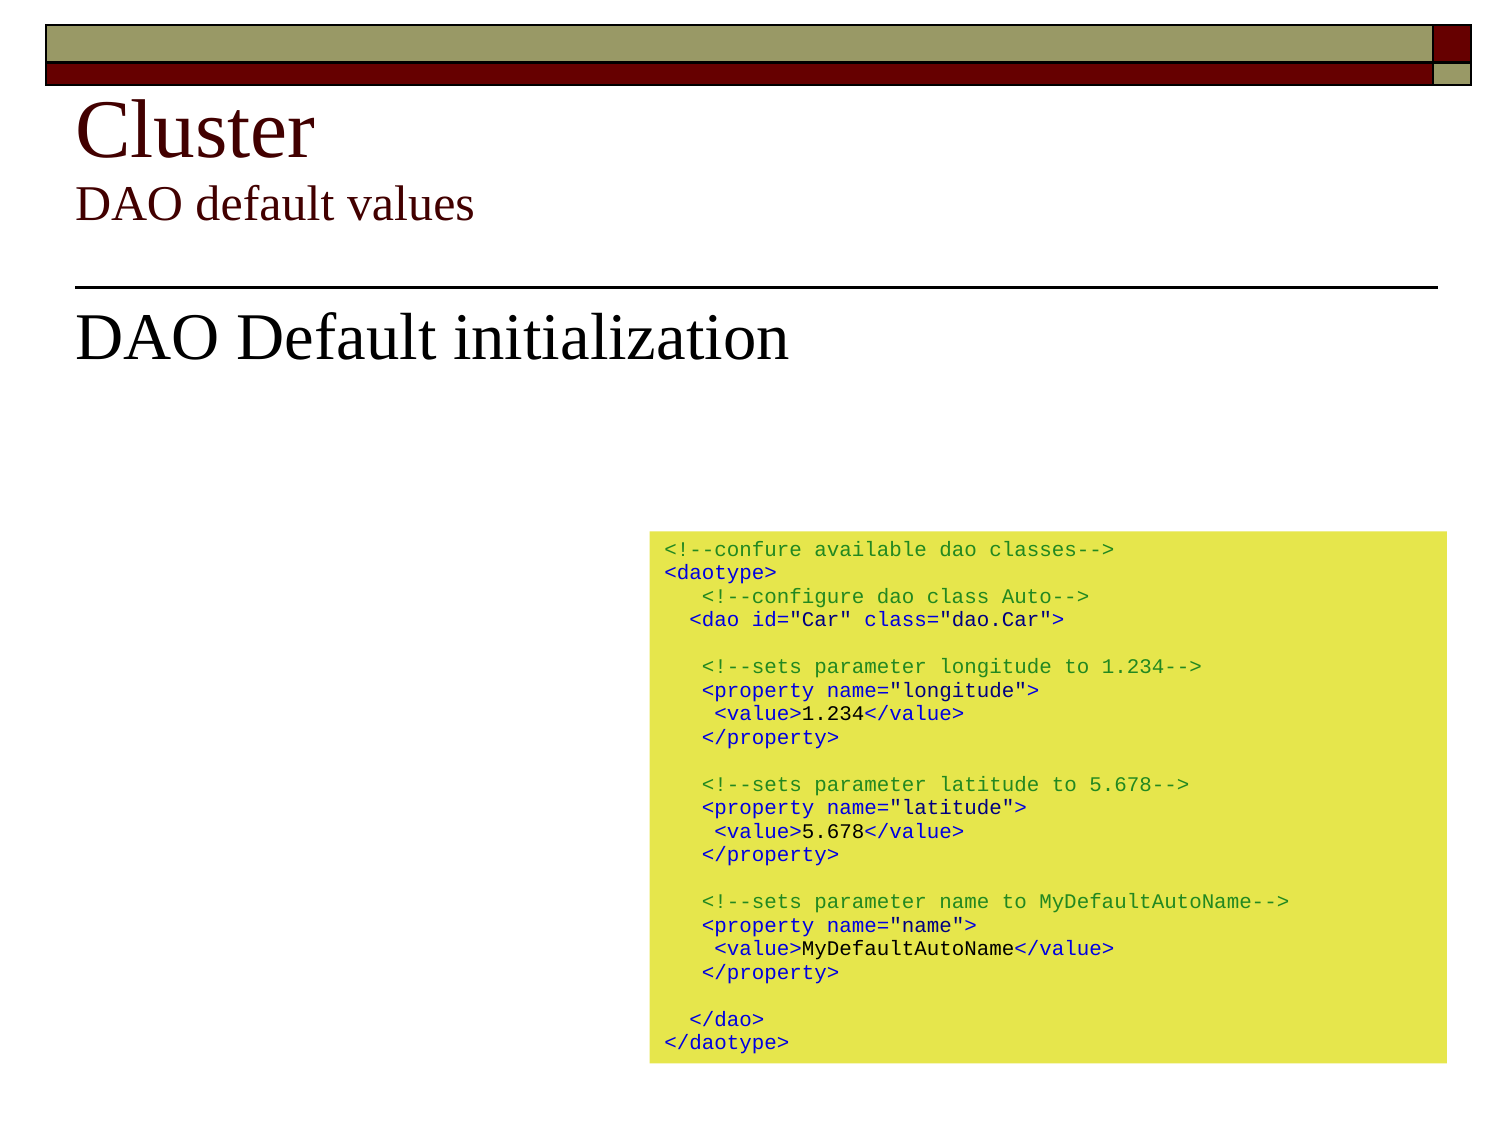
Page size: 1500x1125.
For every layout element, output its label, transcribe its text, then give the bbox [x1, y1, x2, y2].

text_box <!--confure available dao classes--> <daotype> <!--configure dao class Auto--> <dao id="Car" class="dao.Car"> <!--sets parameter longitude to 1.234--> <property name="longitude"> <value>1.234</value> </property> <!--sets parameter latitude to 5.678--> <property name="latitude"> <value>5.678</value> </property> <!--sets parameter name to MyDefaultAutoName--> <property name="name"> <value>MyDefaultAutoName</value> </property> </dao> </daotype> [649, 531, 1447, 1031]
list DAO Default initialization [75, 299, 1426, 1006]
title Cluster DAO default values [75, 39, 1426, 276]
